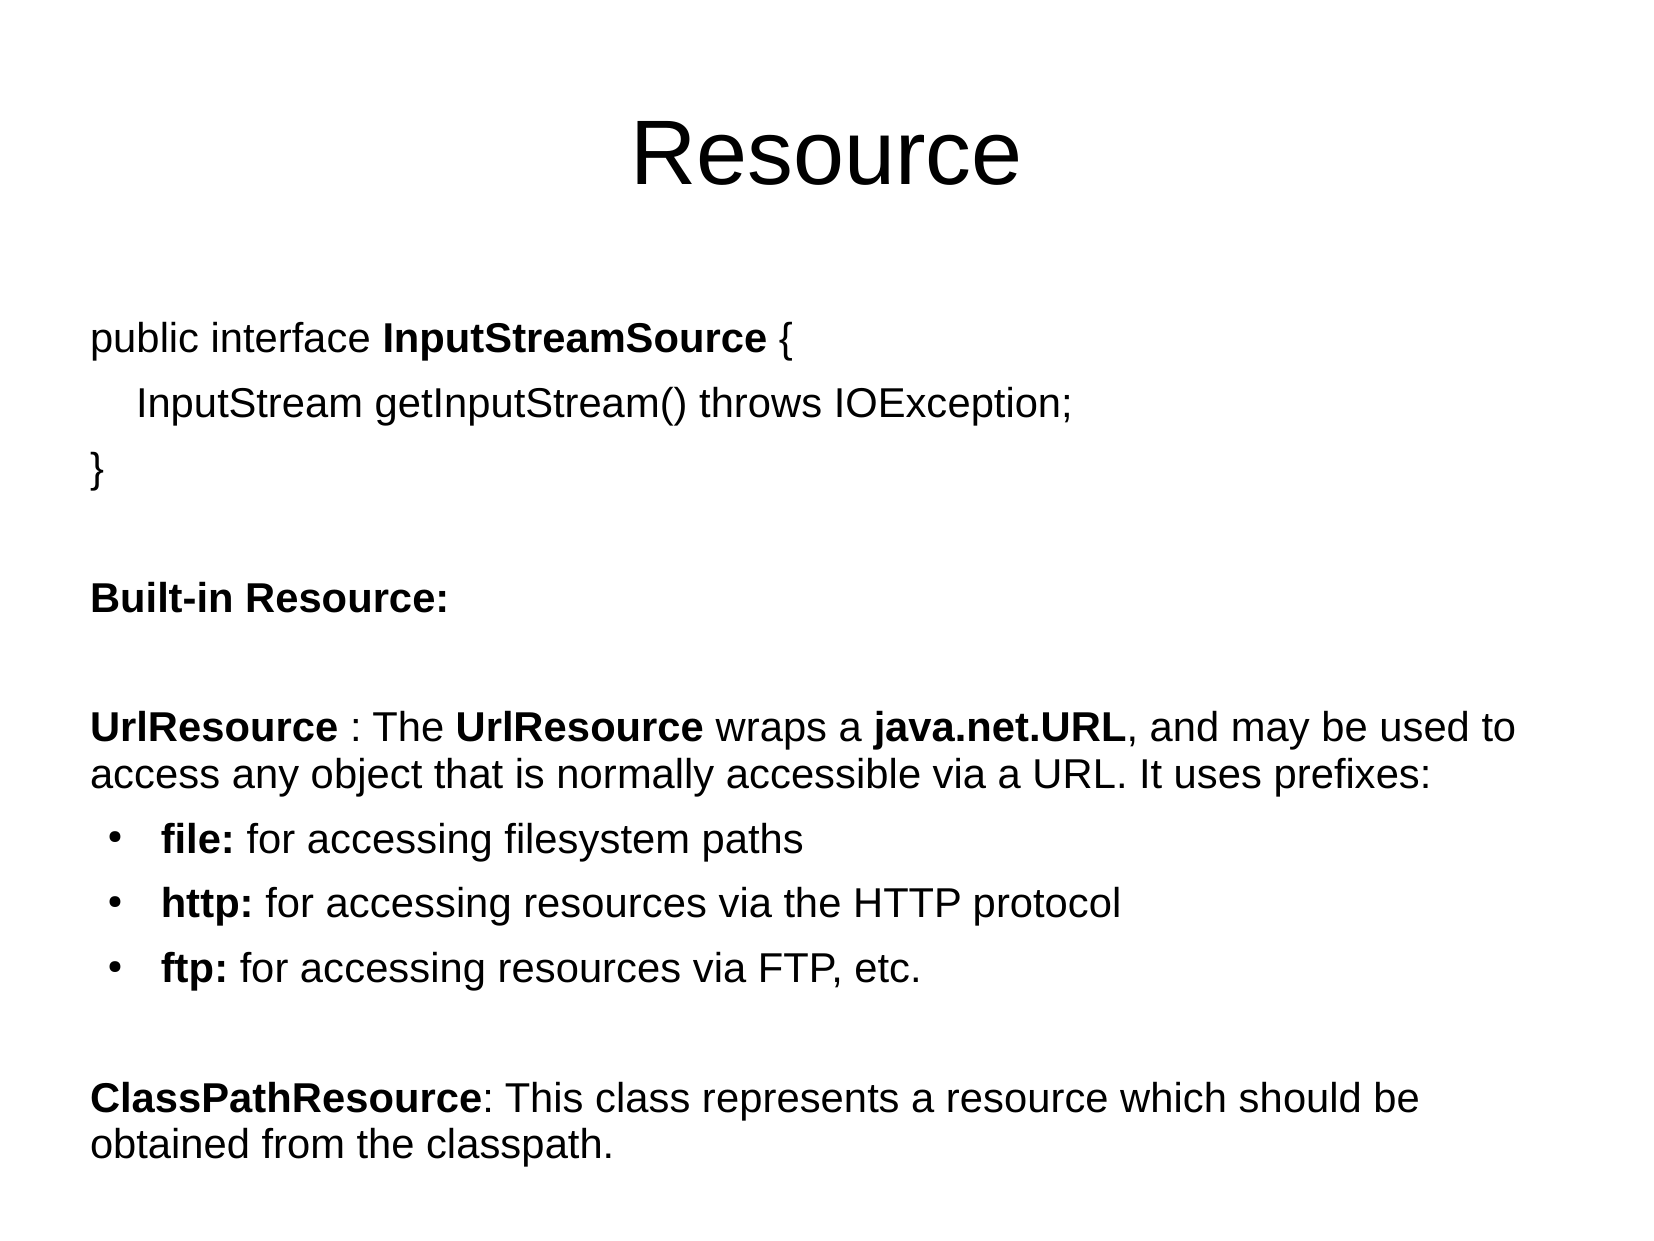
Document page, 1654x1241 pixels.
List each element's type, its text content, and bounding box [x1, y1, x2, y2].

list public interface InputStreamSource { InputStream getInputStream() throws IOException; } Built-in Resource: UrlResource : The UrlResource wraps a java.net.URL, and may be used to access any object that is normally accessible via a URL. It uses prefixes: file: for accessing filesystem paths http: for accessing resources via the HTTP protocol ftp: for accessing resources via FTP, etc. ClassPathResource: This class represents a resource which should be obtained from the classpath. [90, 315, 1579, 1035]
title Resource [82, 49, 1571, 257]
